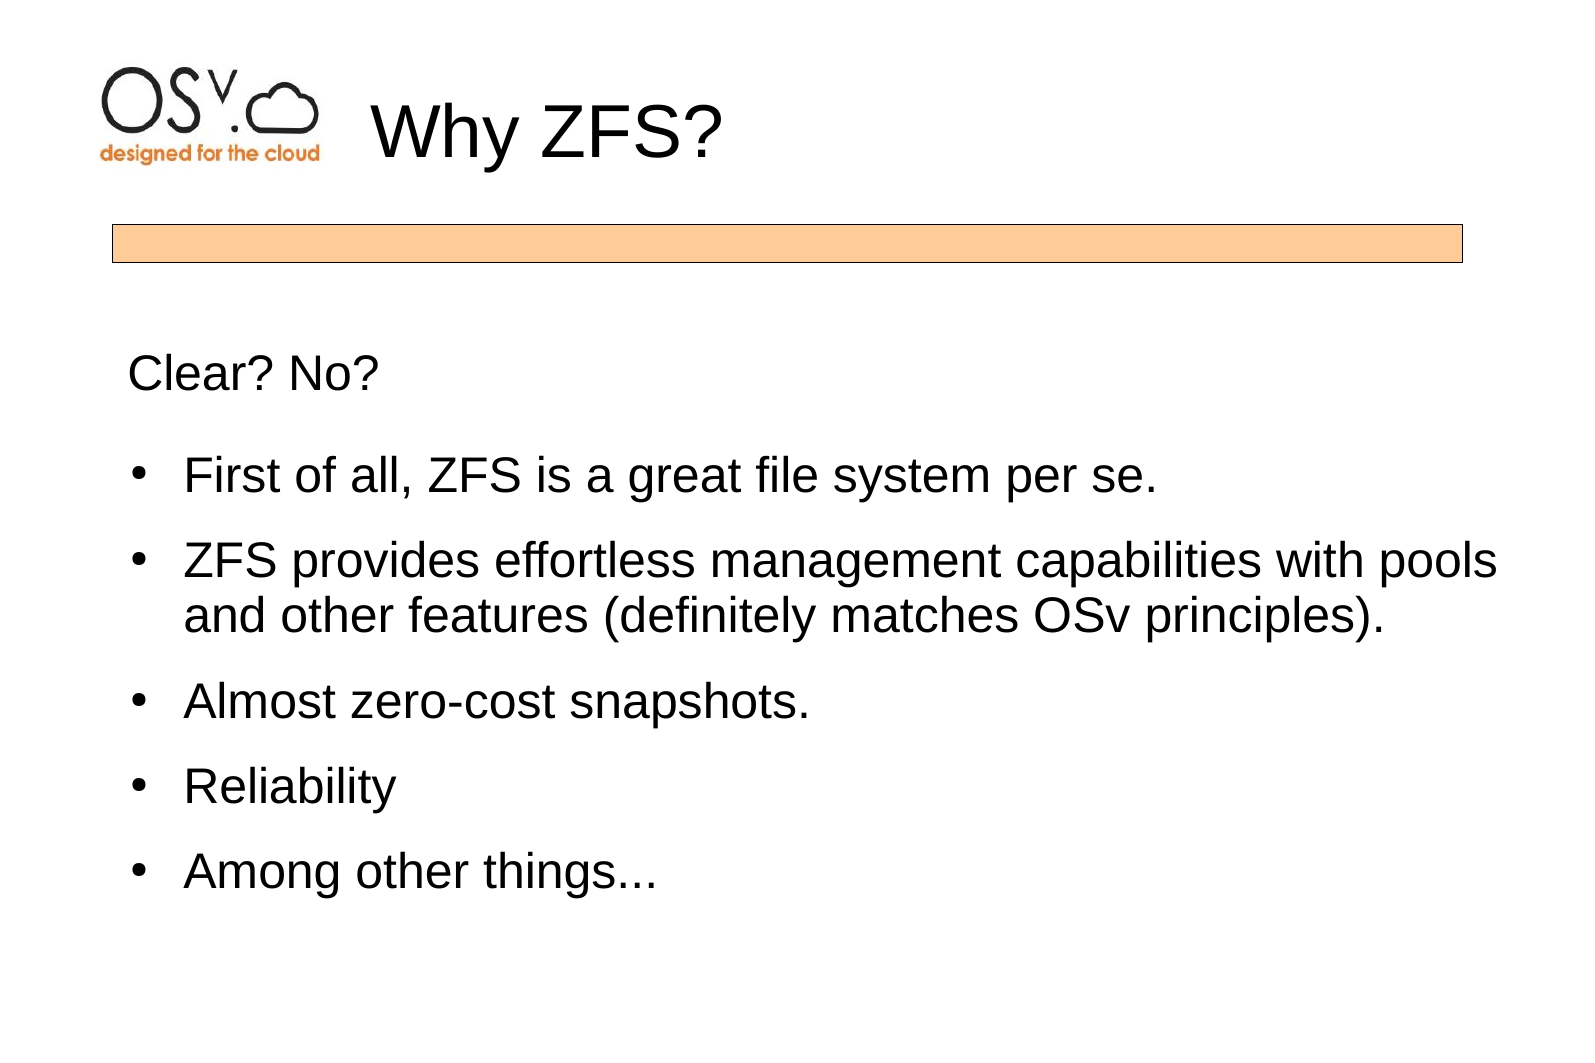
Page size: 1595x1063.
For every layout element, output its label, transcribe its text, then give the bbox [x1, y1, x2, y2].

picture [83, 37, 338, 186]
list First of all, ZFS is a great file system per se. ZFS provides effortless management capabilities with pools and other features (definitely matches OSv principles). Almost zero-cost snapshots. Reliability Among other things... [112, 361, 1548, 1063]
title Why ZFS? [79, 49, 1515, 213]
text_box Clear? No? [112, 337, 1088, 409]
text_box [112, 224, 1463, 263]
